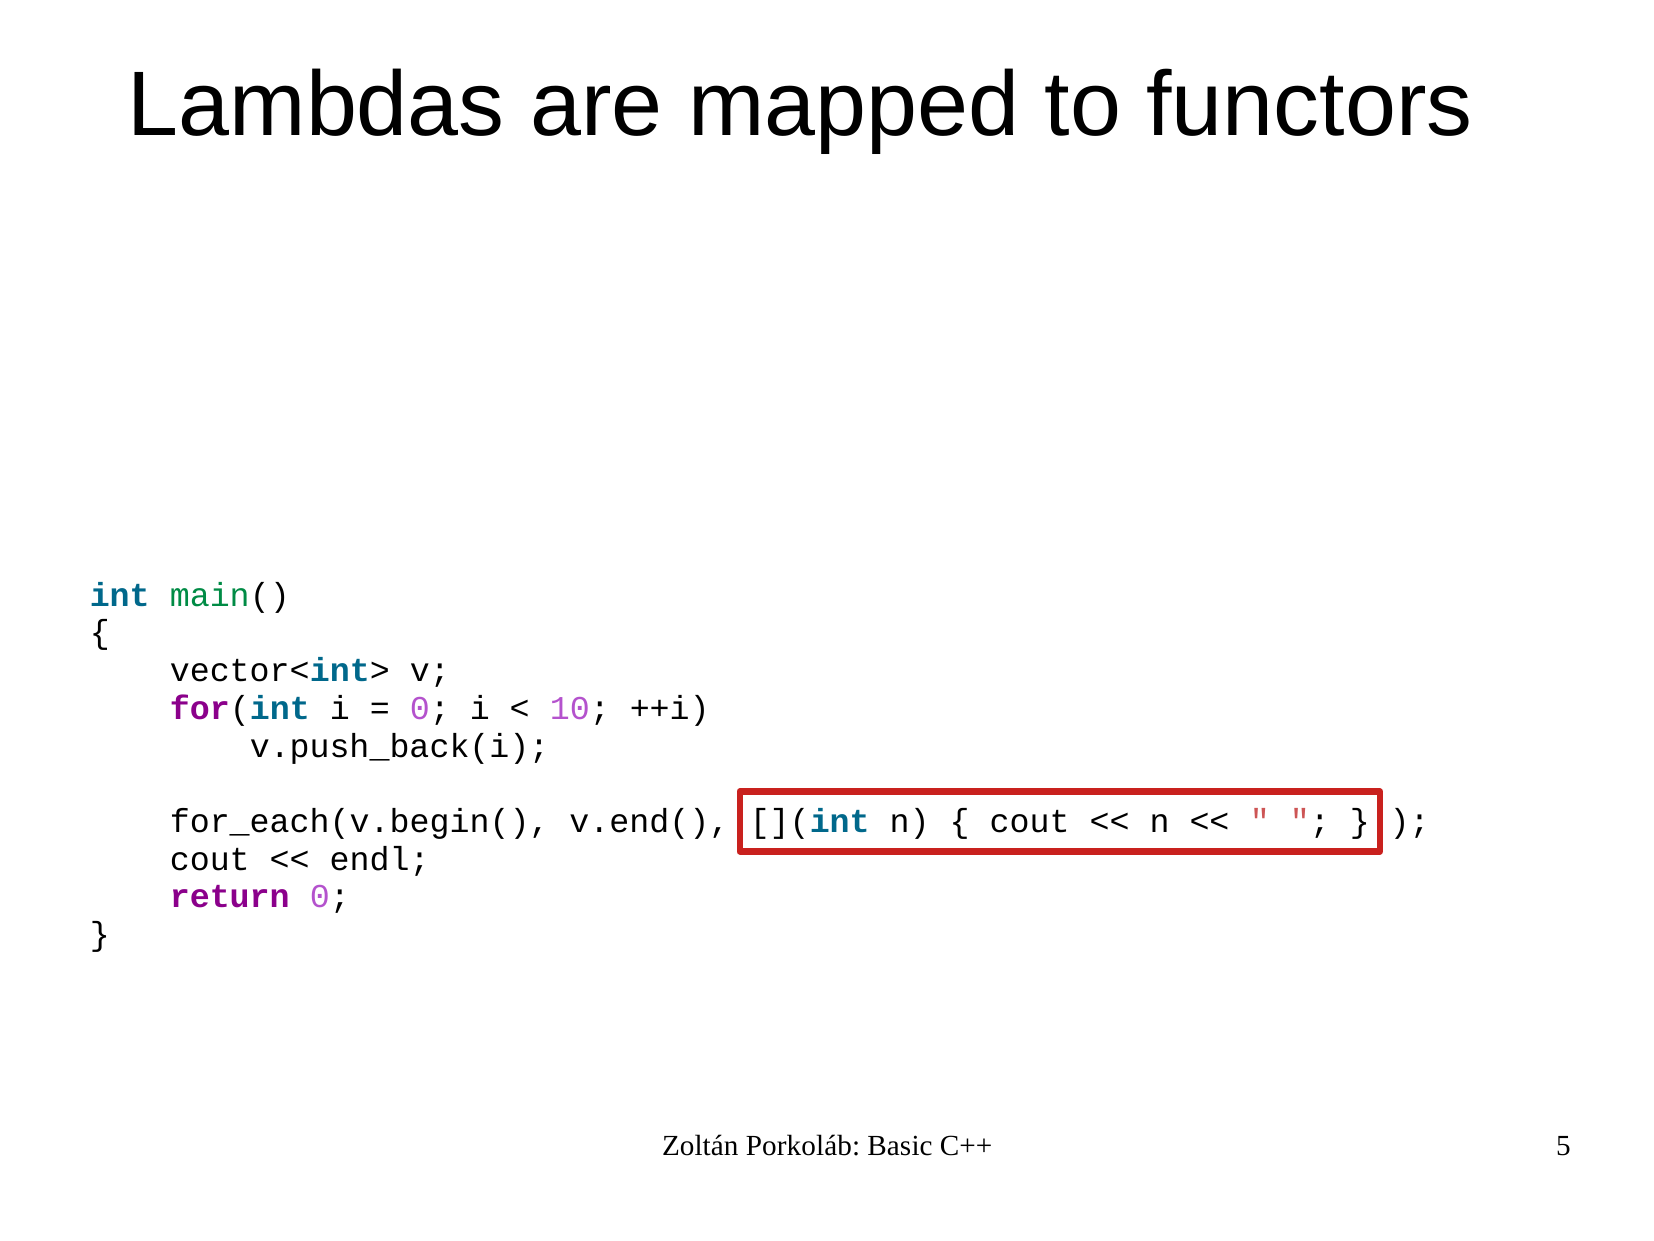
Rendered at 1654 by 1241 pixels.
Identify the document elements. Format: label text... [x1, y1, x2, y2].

text_box [739, 791, 1381, 852]
title Lambdas are mapped to functors [56, 0, 1546, 208]
text_box int main() { vector<int> v; for(int i = 0; i < 10; ++i) v.push_back(i); for_each(v.begin(), v.end(), [](int n) { cout << n << " "; } ); cout << endl; return 0; } [75, 269, 1654, 1077]
